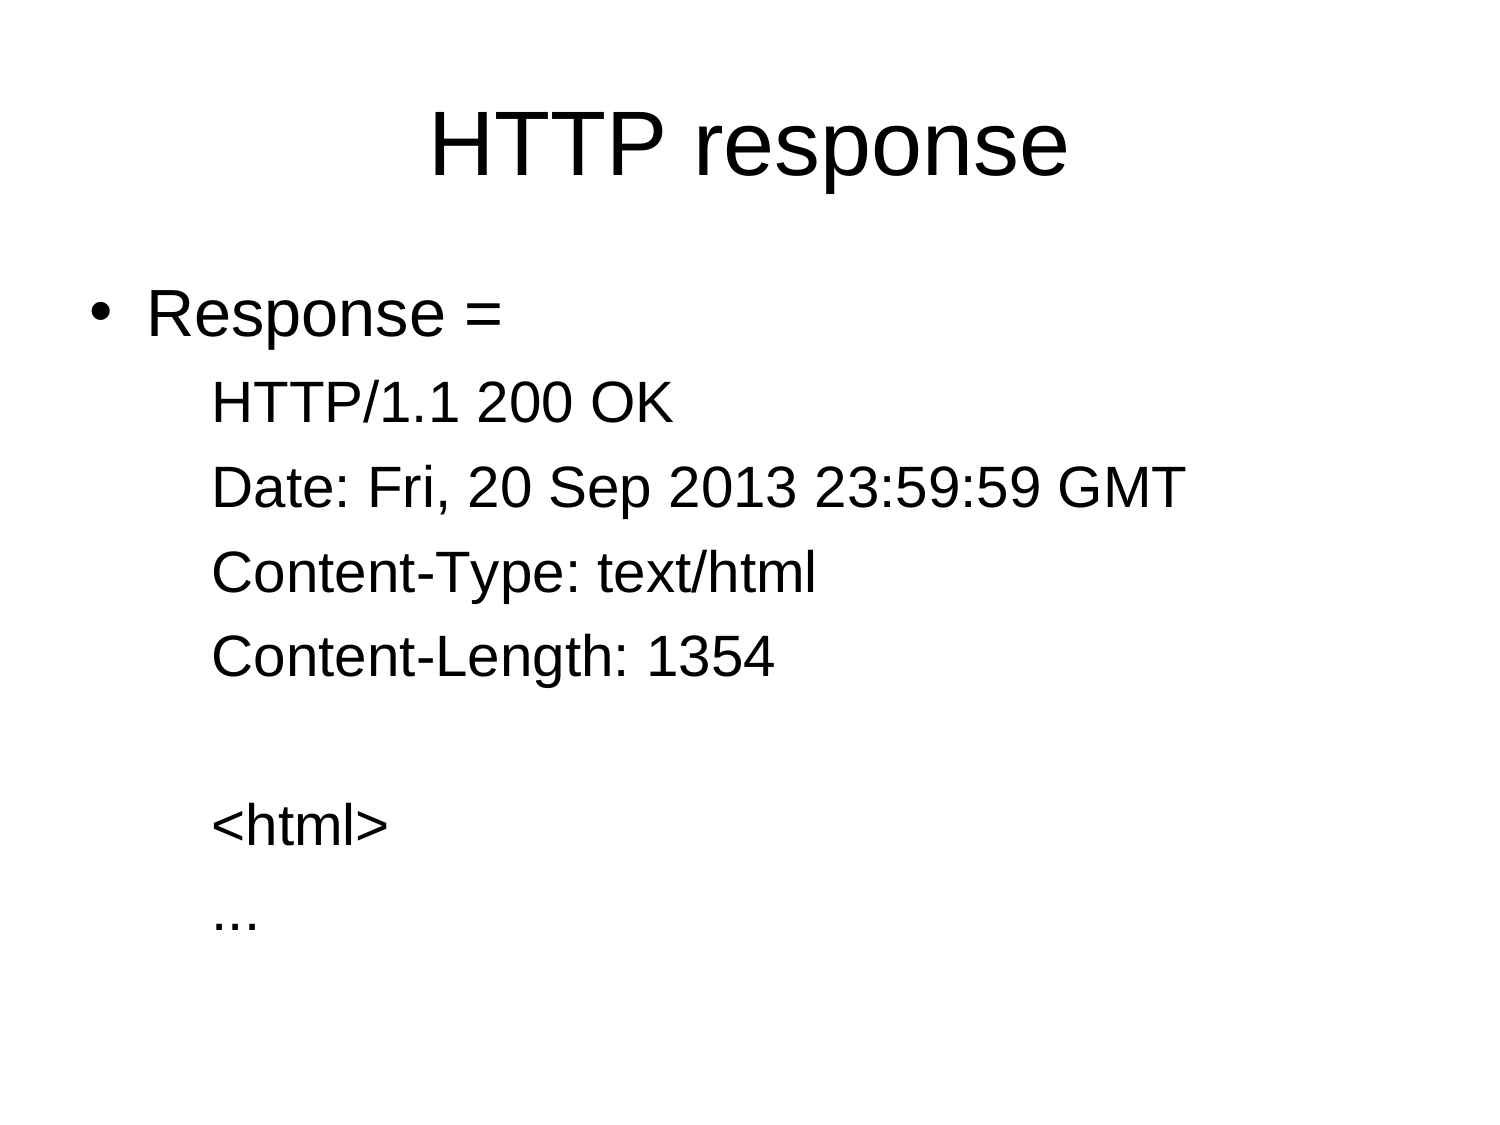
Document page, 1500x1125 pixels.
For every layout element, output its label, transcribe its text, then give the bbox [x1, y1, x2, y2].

title HTTP response [75, 45, 1426, 233]
list Response = HTTP/1.1 200 OK Date: Fri, 20 Sep 2013 23:59:59 GMT Content-Type: text/html Content-Length: 1354 <html> ... [75, 262, 1426, 1005]
